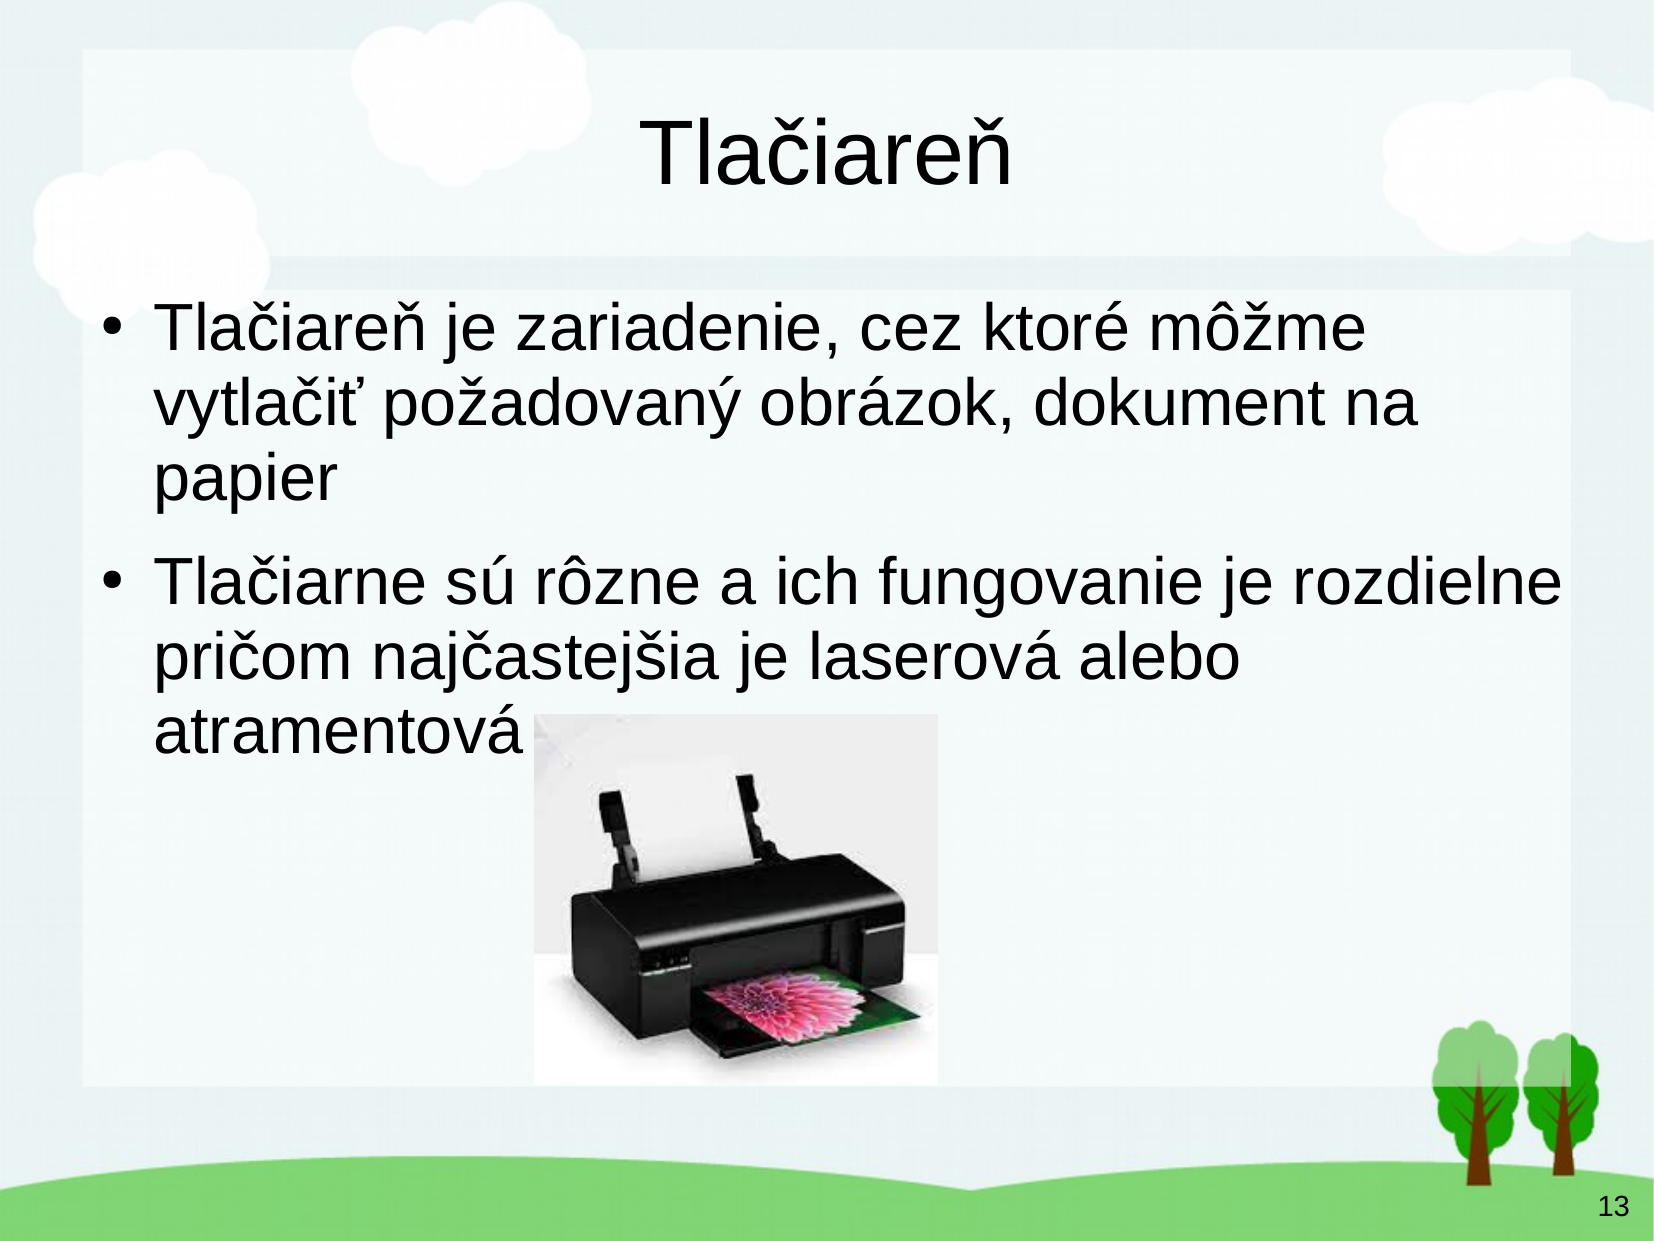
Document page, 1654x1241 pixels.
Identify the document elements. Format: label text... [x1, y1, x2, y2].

picture [0, 0, 1654, 1241]
list Tlačiareň je zariadenie, cez ktoré môžme vytlačiť požadovaný obrázok, dokument na papier Tlačiarne sú rôzne a ich fungovanie je rozdielne pričom najčastejšia je laserová alebo atramentová [82, 290, 1571, 1087]
title Tlačiareň [82, 49, 1571, 257]
